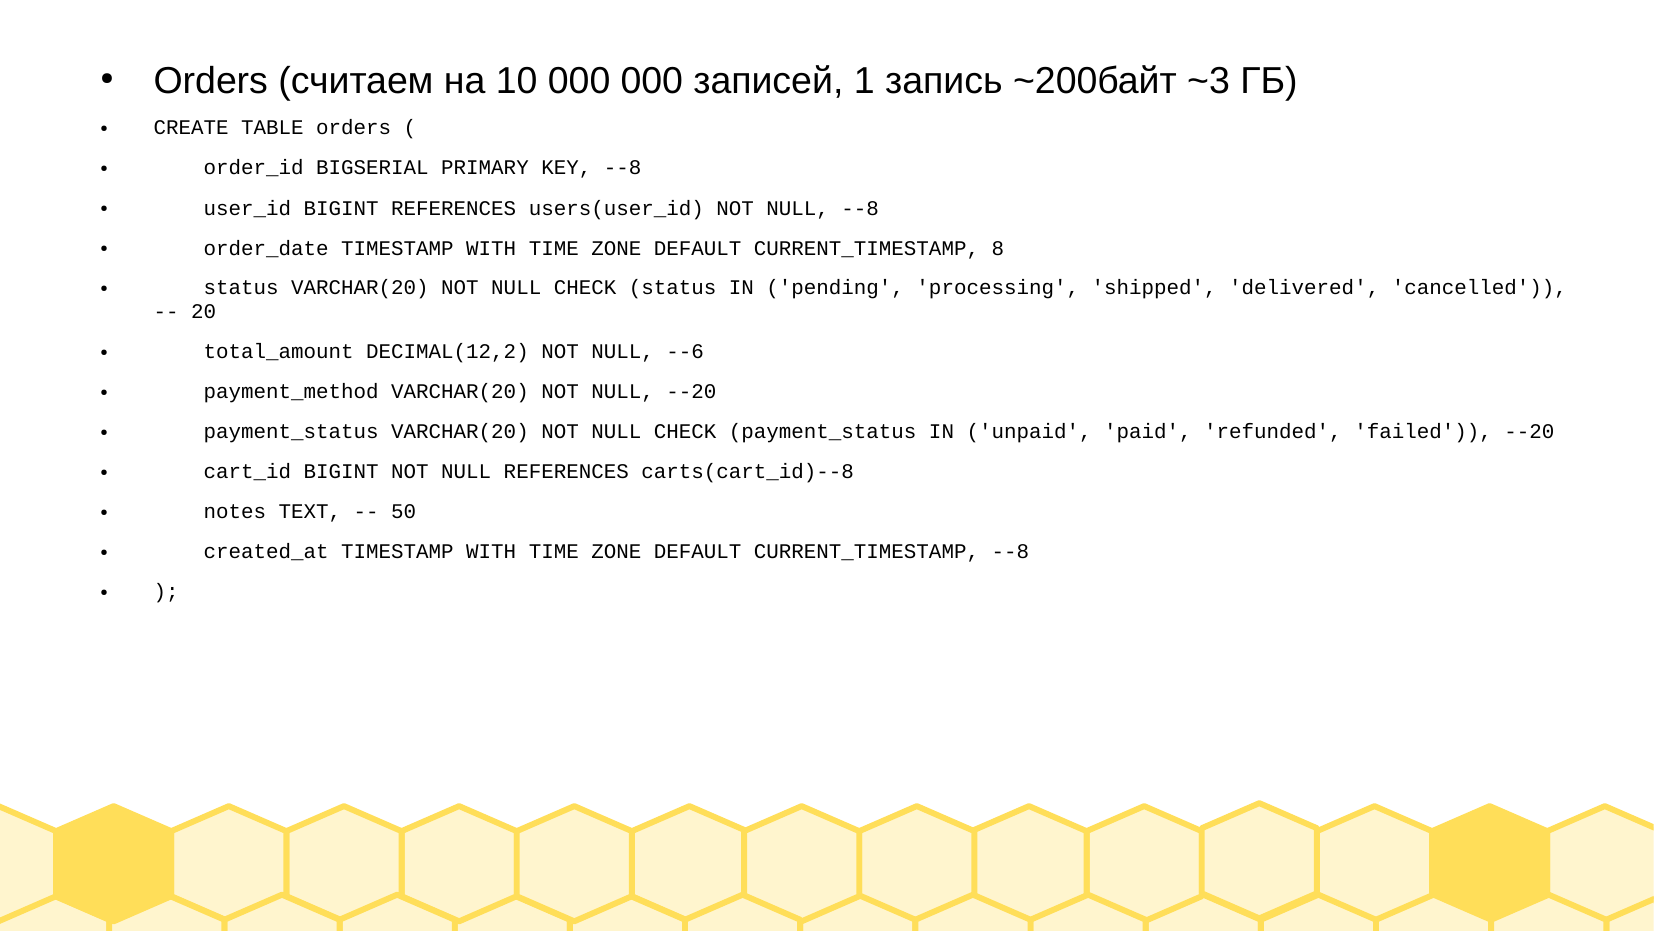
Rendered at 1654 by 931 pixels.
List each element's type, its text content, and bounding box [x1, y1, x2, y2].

list Orders (считаем на 10 000 000 записей, 1 запись ~200байт ~3 ГБ) CREATE TABLE orders ( order_id BIGSERIAL PRIMARY KEY, --8 user_id BIGINT REFERENCES users(user_id) NOT NULL, --8 order_date TIMESTAMP WITH TIME ZONE DEFAULT CURRENT_TIMESTAMP, 8 status VARCHAR(20) NOT NULL CHECK (status IN ('pending', 'processing', 'shipped', 'delivered', 'cancelled')), -- 20 total_amount DECIMAL(12,2) NOT NULL, --6 payment_method VARCHAR(20) NOT NULL, --20 payment_status VARCHAR(20) NOT NULL CHECK (payment_status IN ('unpaid', 'paid', 'refunded', 'failed')), --20 cart_id BIGINT NOT NULL REFERENCES carts(cart_id)--8 notes TEXT, -- 50 created_at TIMESTAMP WITH TIME ZONE DEFAULT CURRENT_TIMESTAMP, --8 ); [82, 59, 1571, 758]
